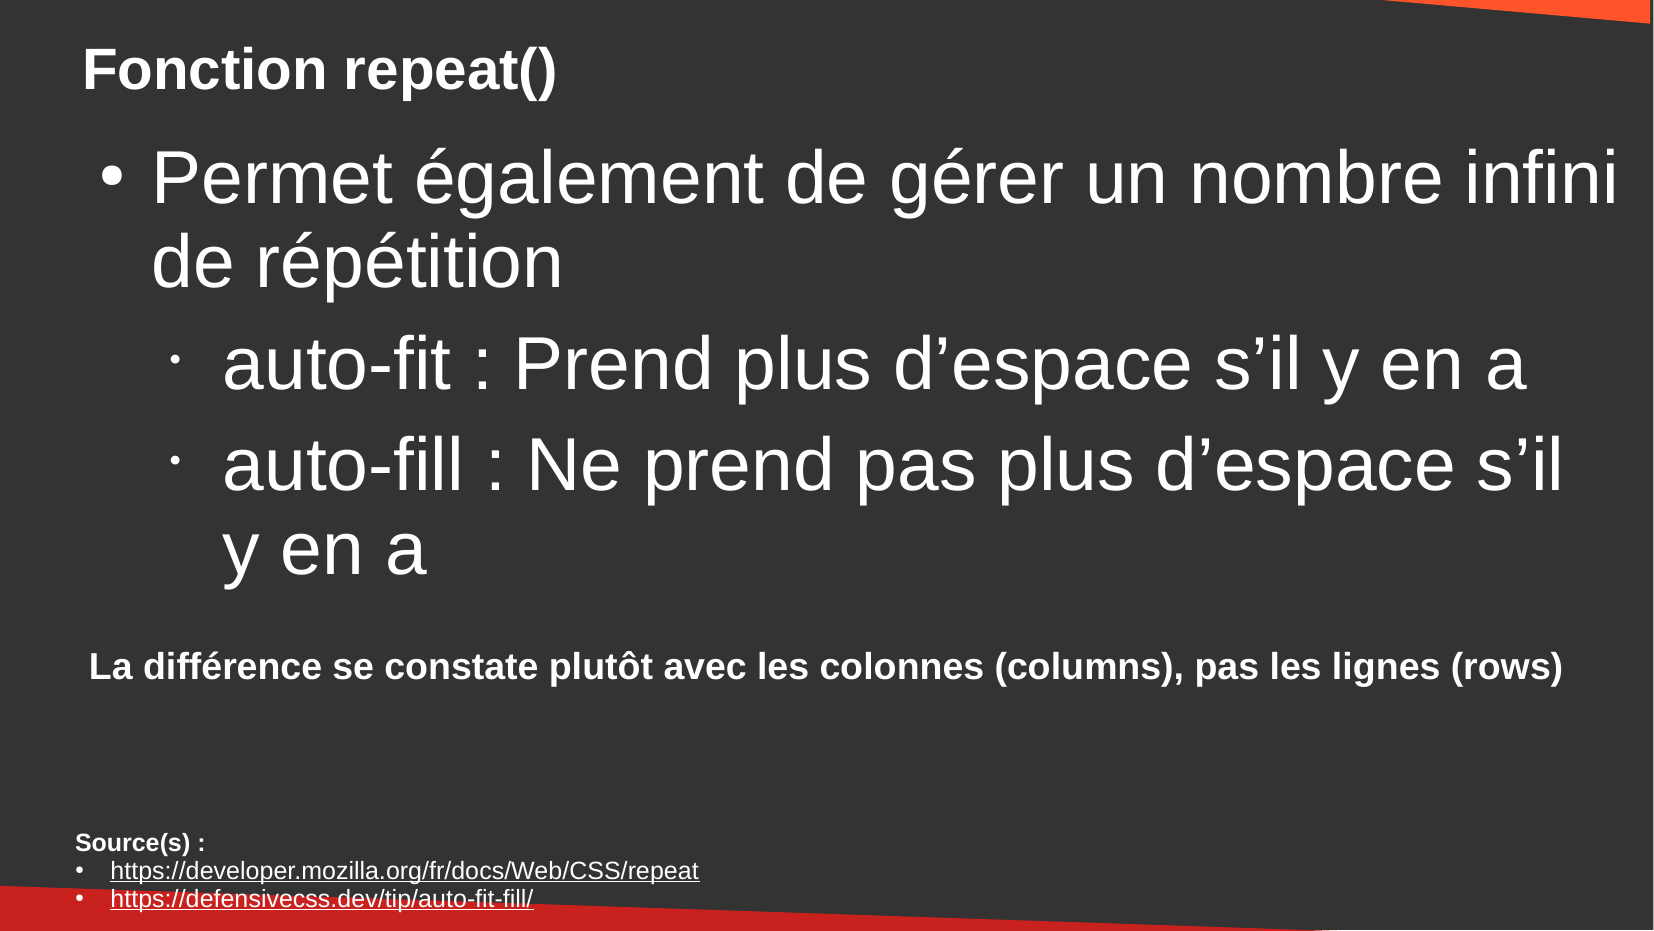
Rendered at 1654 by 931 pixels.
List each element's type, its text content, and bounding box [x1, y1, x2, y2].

text_box [0, 885, 1337, 931]
title Fonction repeat() [82, 37, 1571, 122]
text_box [1381, 0, 1651, 24]
text_box La différence se constate plutôt avec les colonnes (columns), pas les lignes (rows) [64, 637, 1589, 779]
text_box Source(s) : https://developer.mozilla.org/fr/docs/Web/CSS/repeat https://defensivecss.dev/tip/auto-fit-fill/ [60, 820, 1546, 920]
list Permet également de gérer un nombre infini de répétition auto-fit : Prend plus d’espace s’il y en a auto-fill : Ne prend pas plus d’espace s’il y en a [80, 135, 1620, 721]
